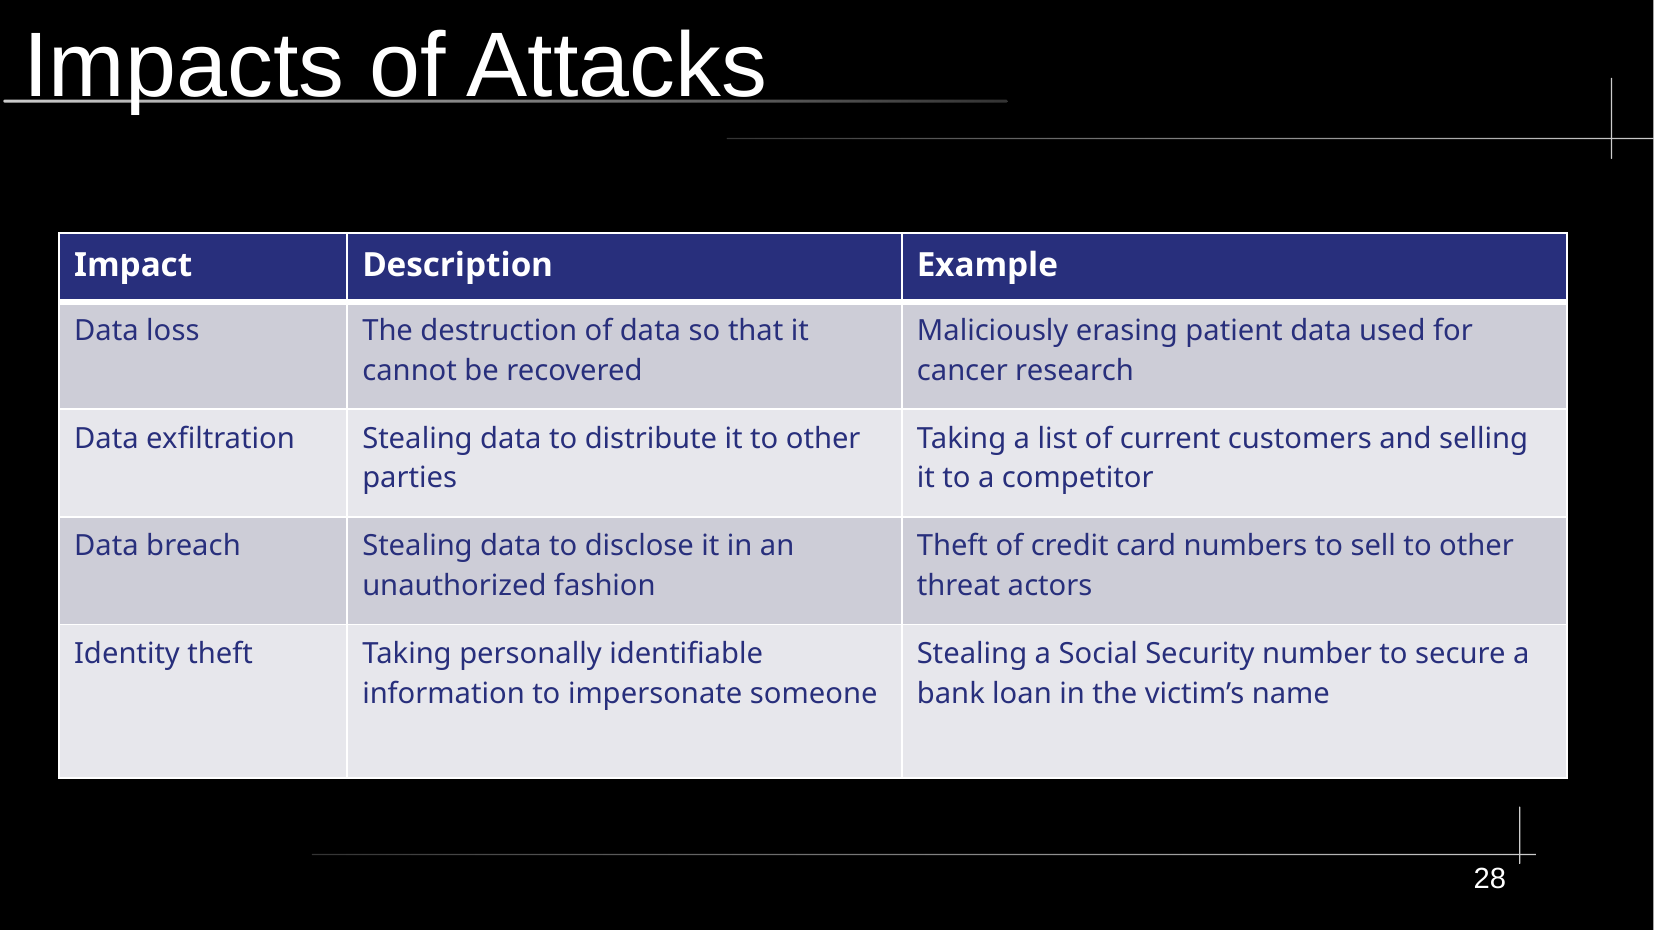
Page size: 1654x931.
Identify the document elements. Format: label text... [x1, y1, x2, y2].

table_cell Identity theft [60, 625, 346, 777]
table_cell Stealing data to distribute it to other parties [348, 410, 901, 516]
table_cell Data breach [60, 518, 346, 624]
table_cell Maliciously erasing patient data used for cancer research [903, 305, 1566, 408]
table_cell Taking a list of current customers and selling it to a competitor [903, 410, 1566, 516]
table_cell The destruction of data so that it cannot be recovered [348, 305, 901, 408]
table_cell Data loss [60, 305, 346, 408]
table_header Impact [60, 234, 346, 299]
table_header Description [348, 234, 901, 299]
table_cell Data exfiltration [60, 410, 346, 516]
table_header Example [903, 234, 1566, 299]
table_cell Stealing a Social Security number to secure a bank loan in the victim’s name [903, 625, 1566, 777]
table_cell Stealing data to disclose it in an unauthorized fashion [348, 518, 901, 624]
table_cell Taking personally identifiable information to impersonate someone [348, 625, 901, 777]
table_cell Theft of credit card numbers to sell to other threat actors [903, 518, 1566, 624]
title Impacts of Attacks [23, 11, 1589, 119]
